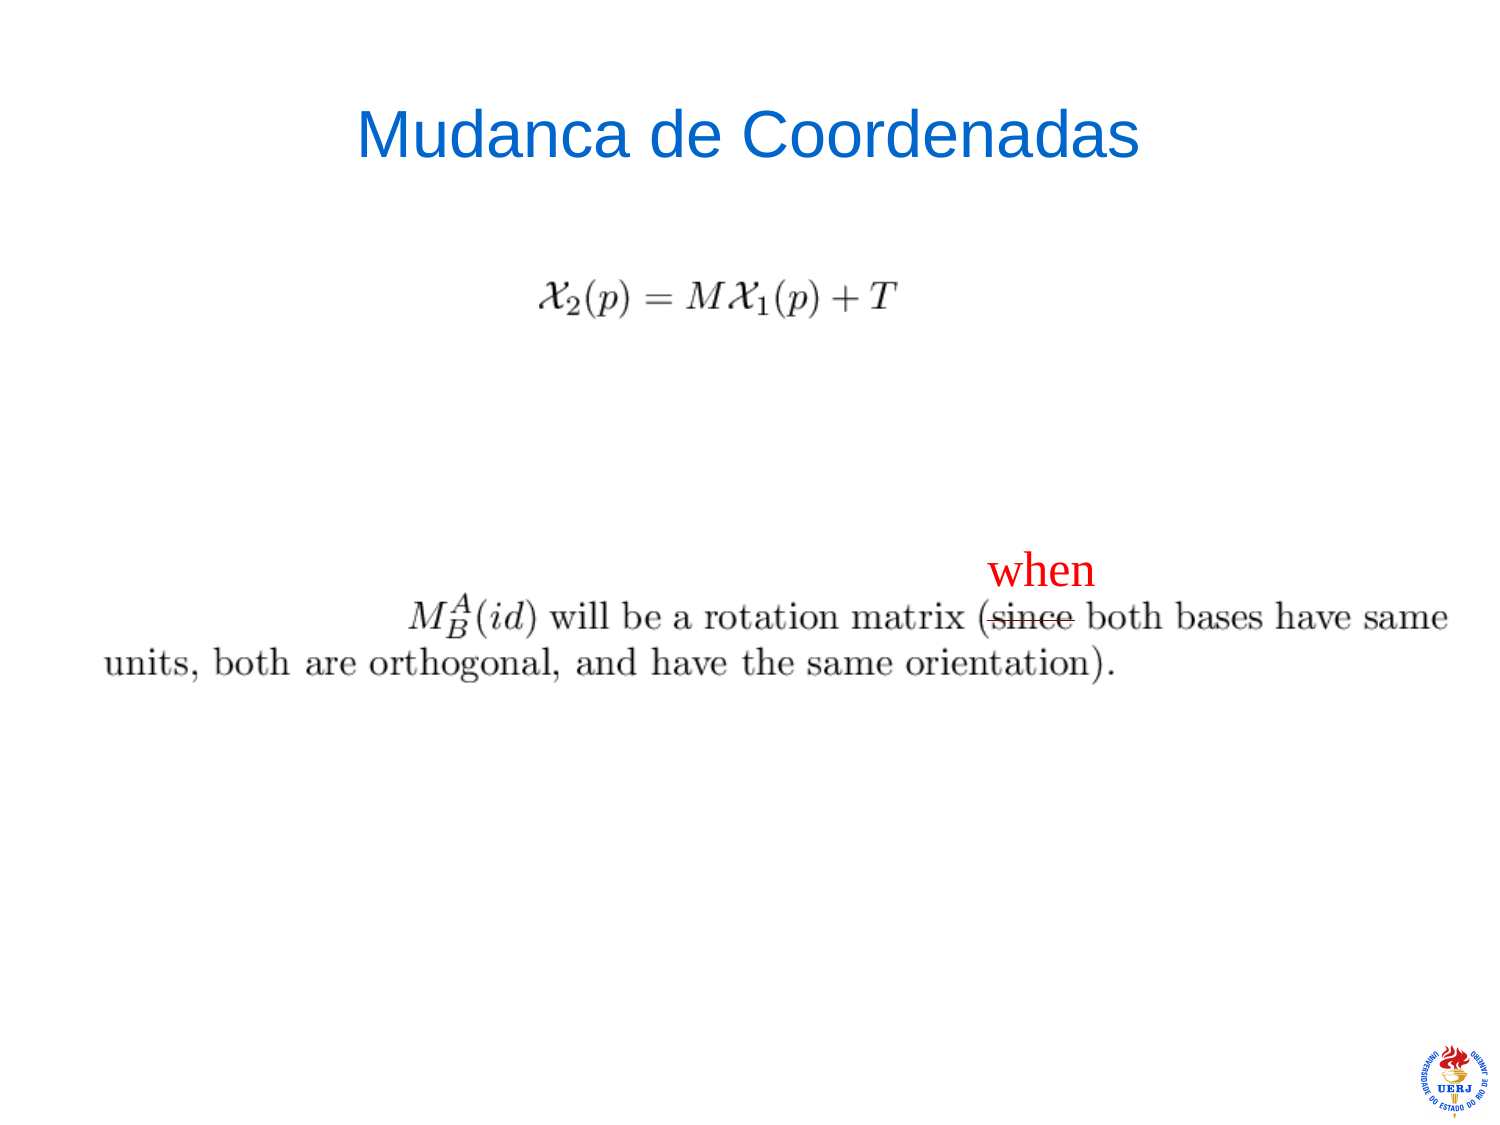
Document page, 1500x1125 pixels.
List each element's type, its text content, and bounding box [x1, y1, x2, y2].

picture [1421, 1045, 1488, 1118]
title Mudanca de Coordenadas [75, 45, 1424, 232]
text_box when [972, 538, 1111, 604]
picture [539, 279, 898, 320]
picture [80, 591, 1461, 694]
